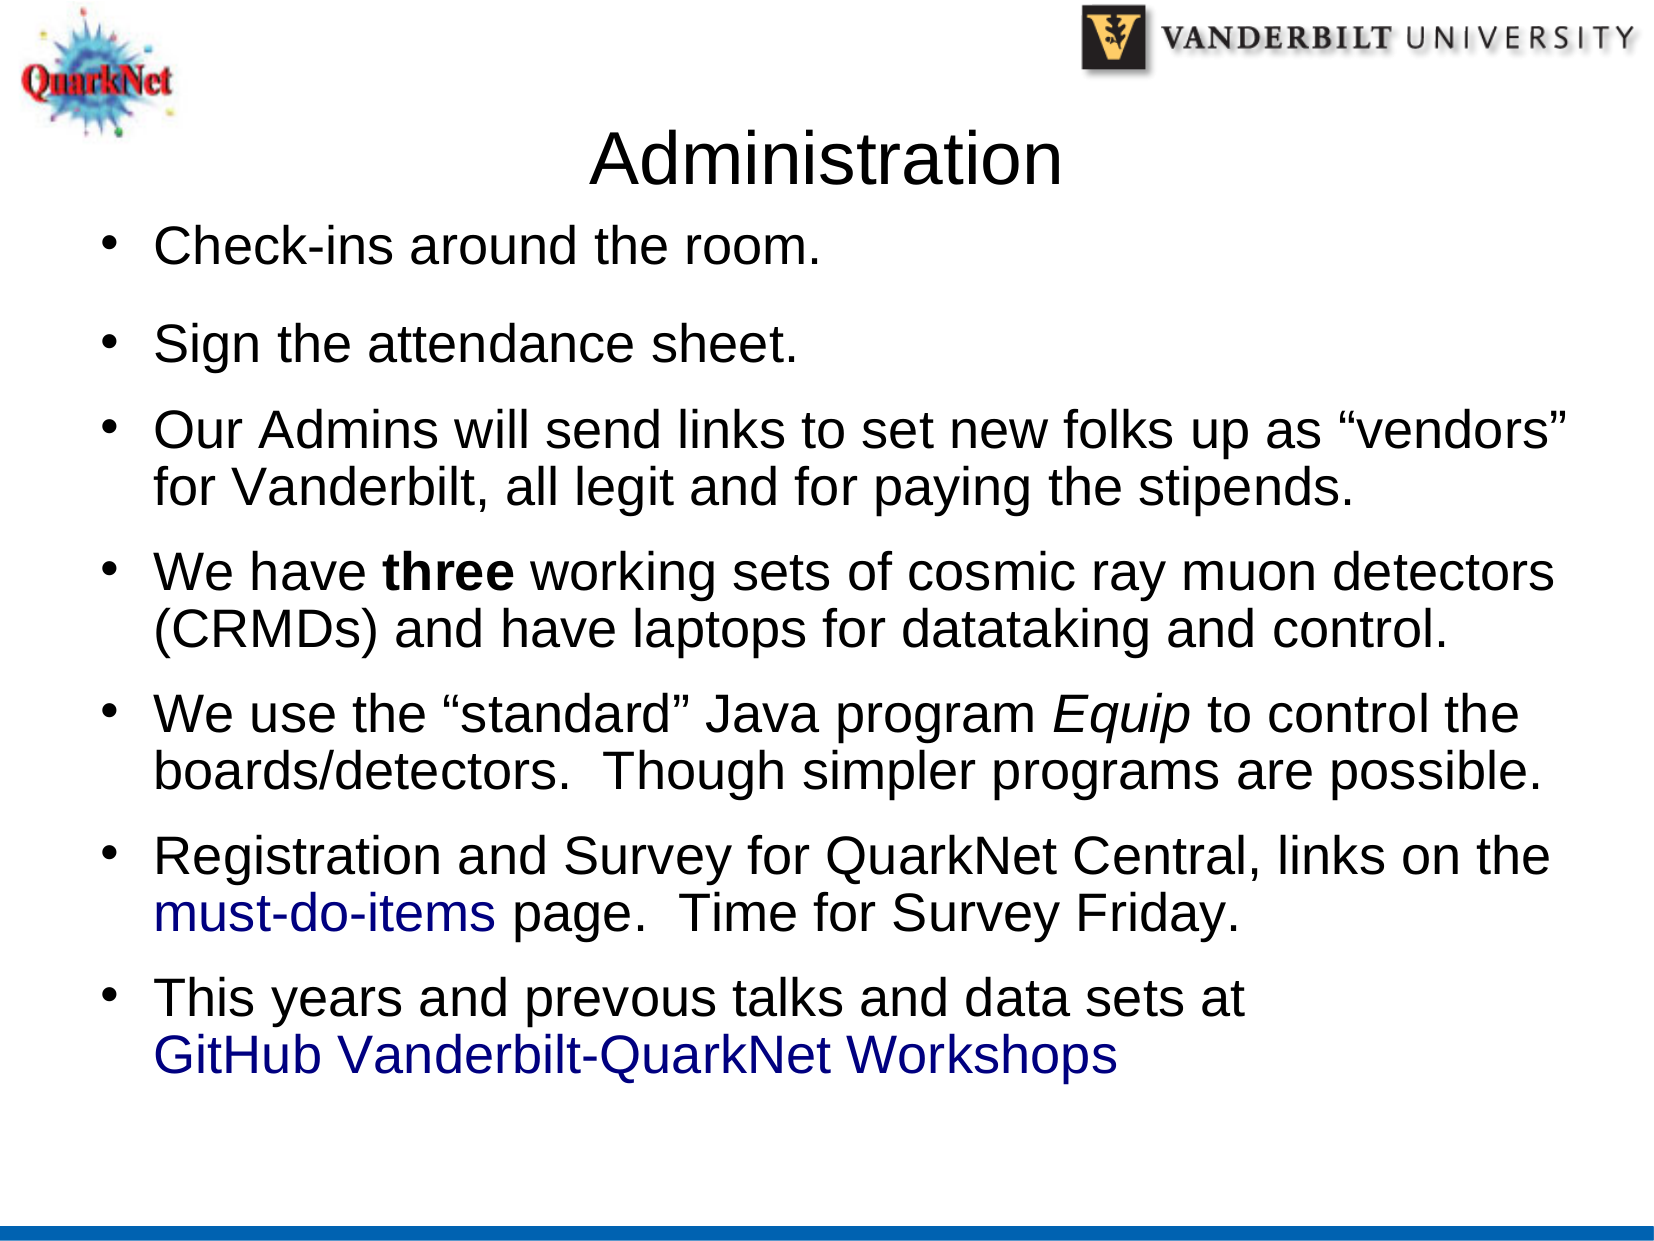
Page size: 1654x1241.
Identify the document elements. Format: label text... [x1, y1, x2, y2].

title Administration [121, 77, 1534, 219]
picture [1078, 1, 1649, 85]
picture [4, 1, 188, 152]
list Check-ins around the room. Sign the attendance sheet. Our Admins will send links to set new folks up as “vendors” for Vanderbilt, all legit and for paying the stipends. We have three working sets of cosmic ray muon detectors (CRMDs) and have laptops for datataking and control. We use the “standard” Java program Equip to control the boards/detectors. Though simpler programs are possible. Registration and Survey for QuarkNet Central, links on the must-do-items page. Time for Survey Friday. This years and prevous talks and data sets at GitHub Vanderbilt-QuarkNet Workshops [82, 219, 1571, 1202]
